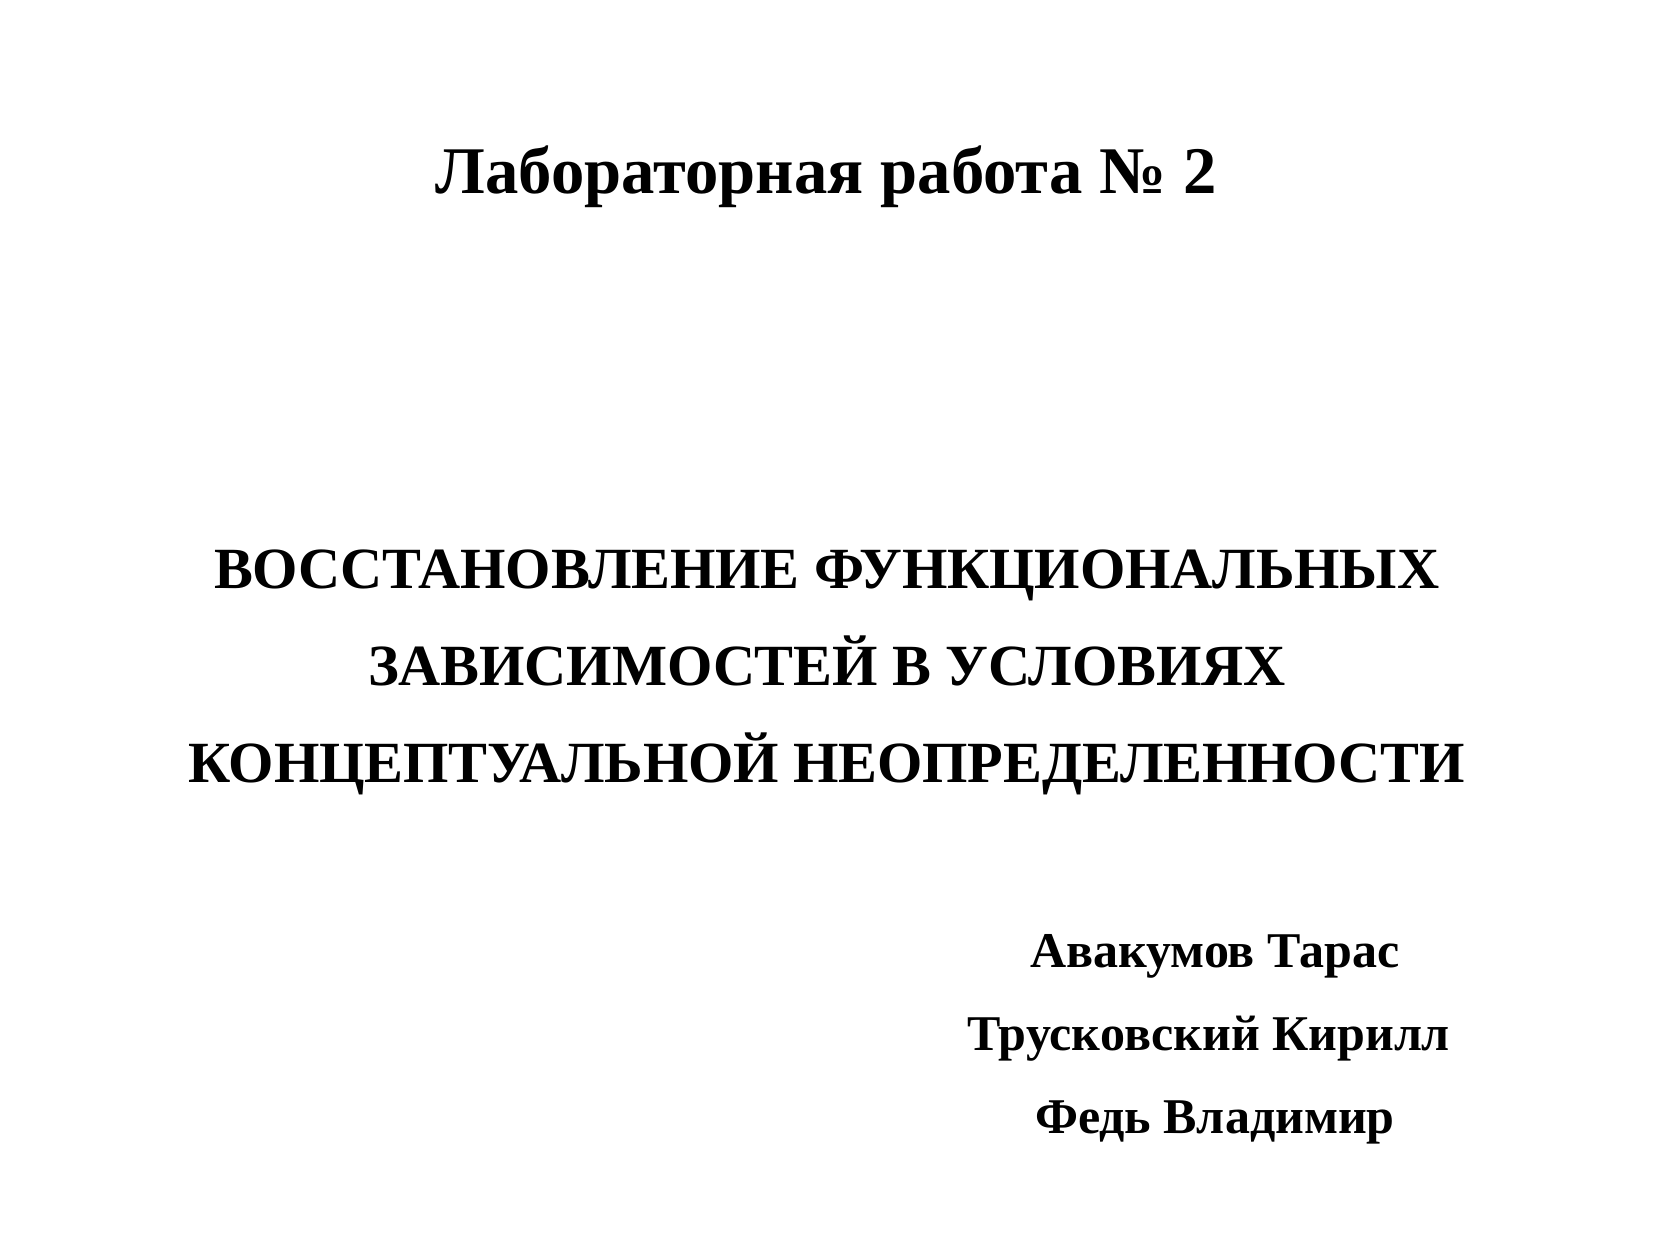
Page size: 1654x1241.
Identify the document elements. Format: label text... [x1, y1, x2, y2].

subtitle ВОССТАНОВЛЕНИЕ ФУНКЦИОНАЛЬНЫХ ЗАВИСИМОСТЕЙ В УСЛОВИЯХ КОНЦЕПТУАЛЬНОЙ НЕОПРЕДЕЛЕННОСТИ [82, 290, 1571, 1010]
title Лабораторная работа № 2 [82, 49, 1571, 257]
title Авакумов Тарас Трусковский Кирилл Федь Владимир [870, 908, 1561, 1132]
